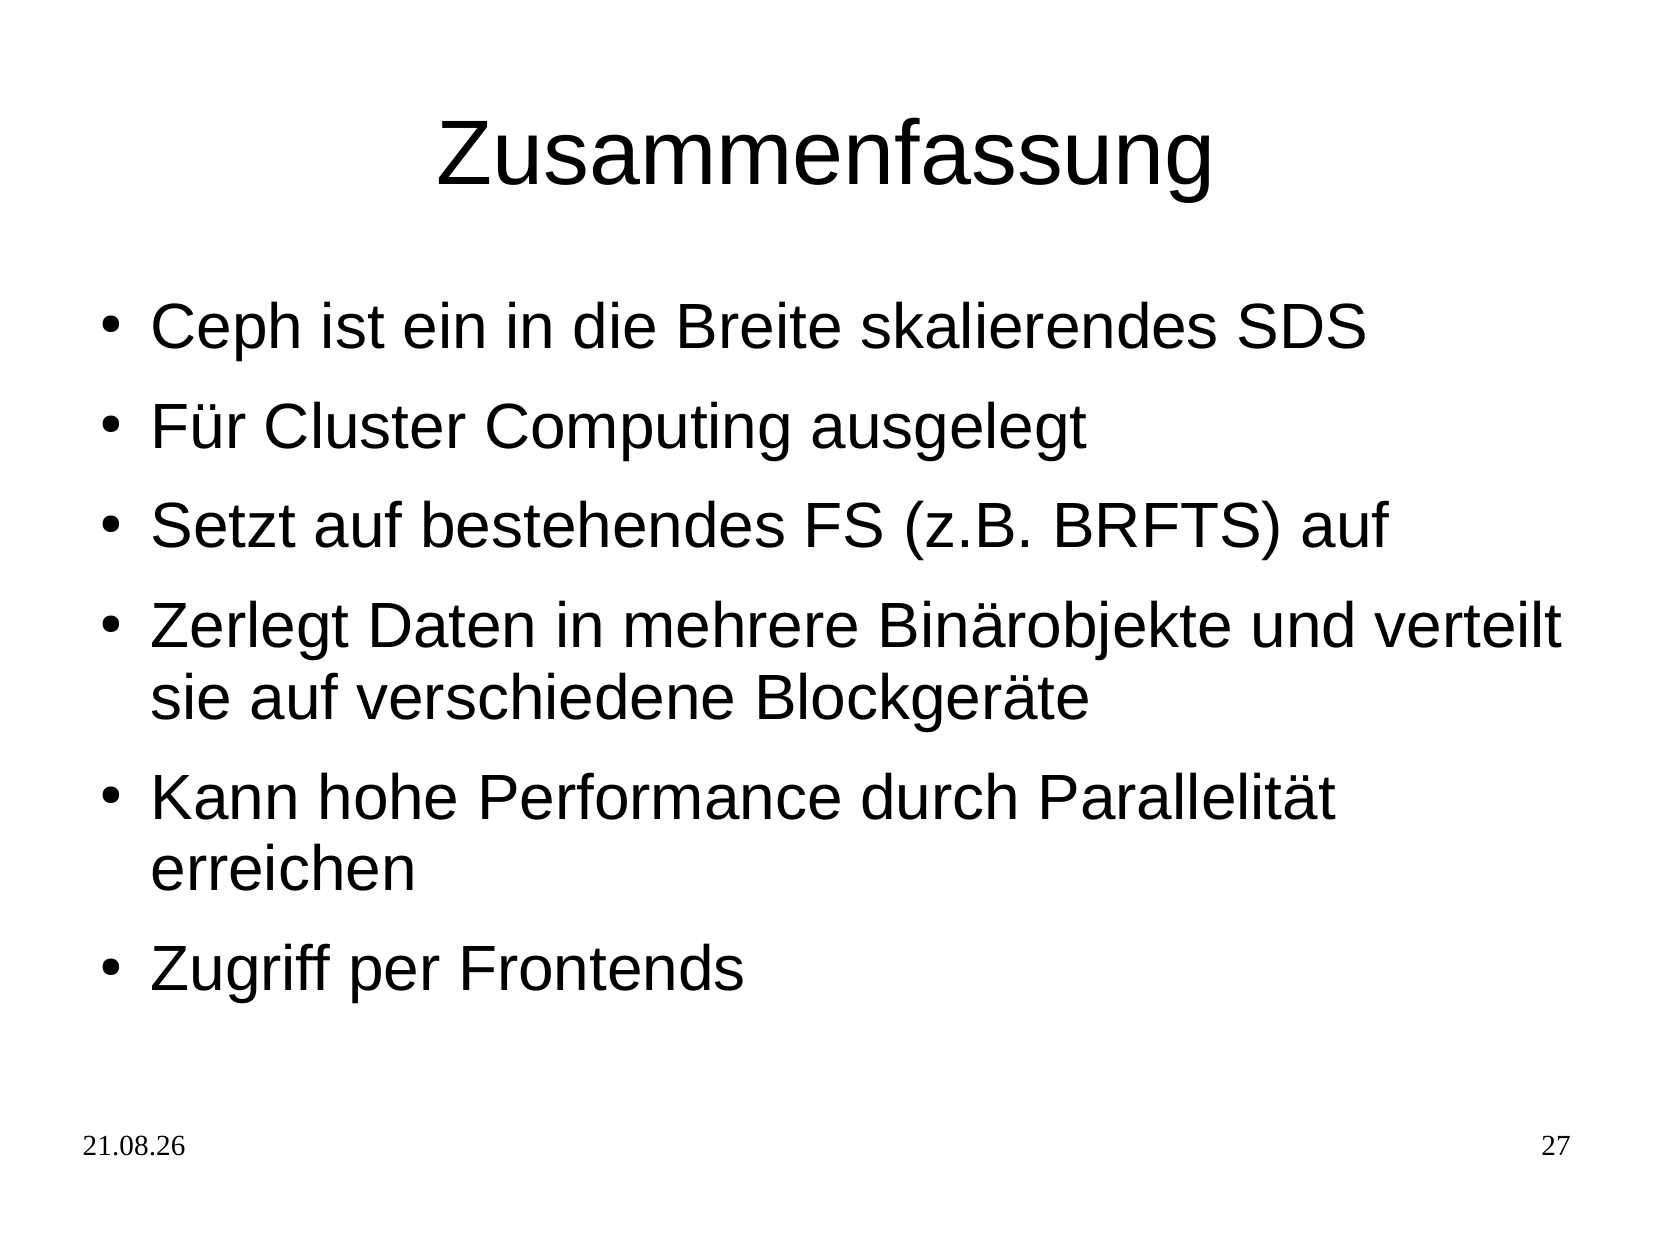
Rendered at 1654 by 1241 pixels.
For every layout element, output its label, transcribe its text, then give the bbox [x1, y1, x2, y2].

title Zusammenfassung [82, 49, 1571, 257]
list Ceph ist ein in die Breite skalierendes SDS Für Cluster Computing ausgelegt Setzt auf bestehendes FS (z.B. BRFTS) auf Zerlegt Daten in mehrere Binärobjekte und verteilt sie auf verschiedene Blockgeräte Kann hohe Performance durch Parallelität erreichen Zugriff per Frontends [82, 290, 1571, 1010]
